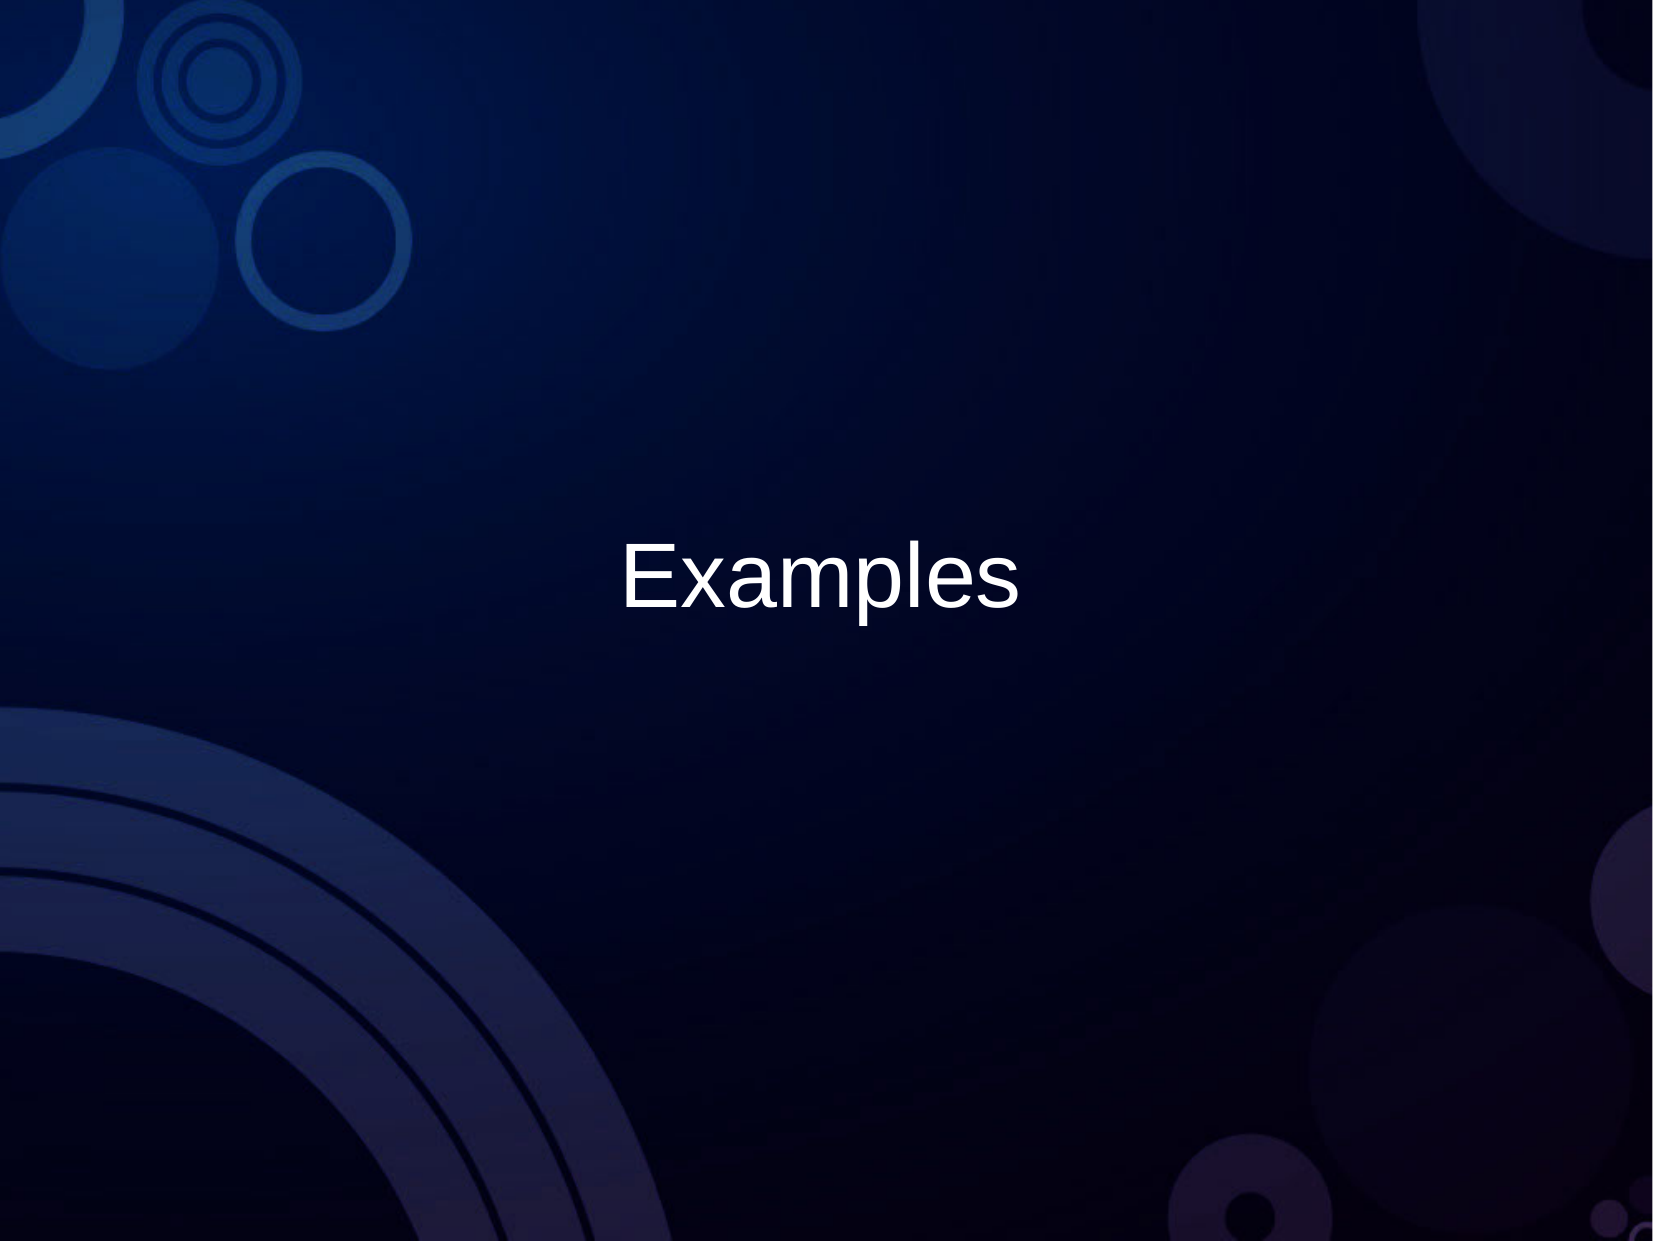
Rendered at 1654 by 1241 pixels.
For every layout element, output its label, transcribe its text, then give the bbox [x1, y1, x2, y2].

picture [0, 0, 1653, 1241]
title Examples [76, 472, 1565, 680]
